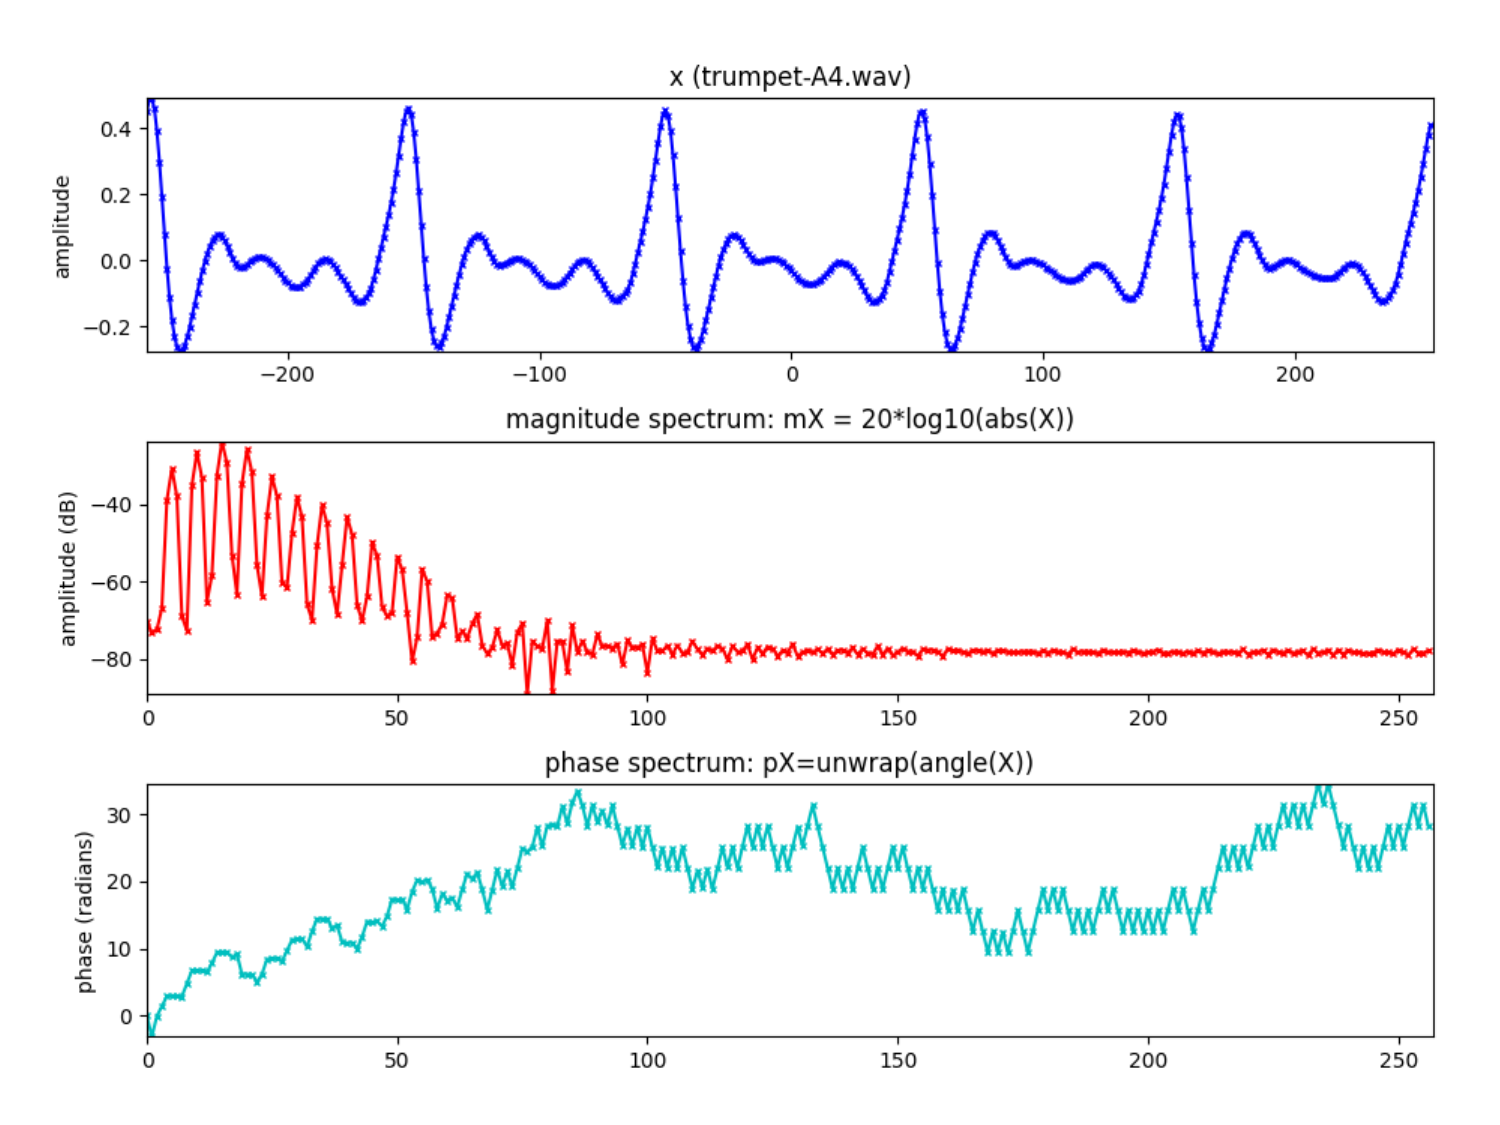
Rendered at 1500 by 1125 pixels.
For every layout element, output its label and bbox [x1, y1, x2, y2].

picture [30, 44, 1456, 1095]
